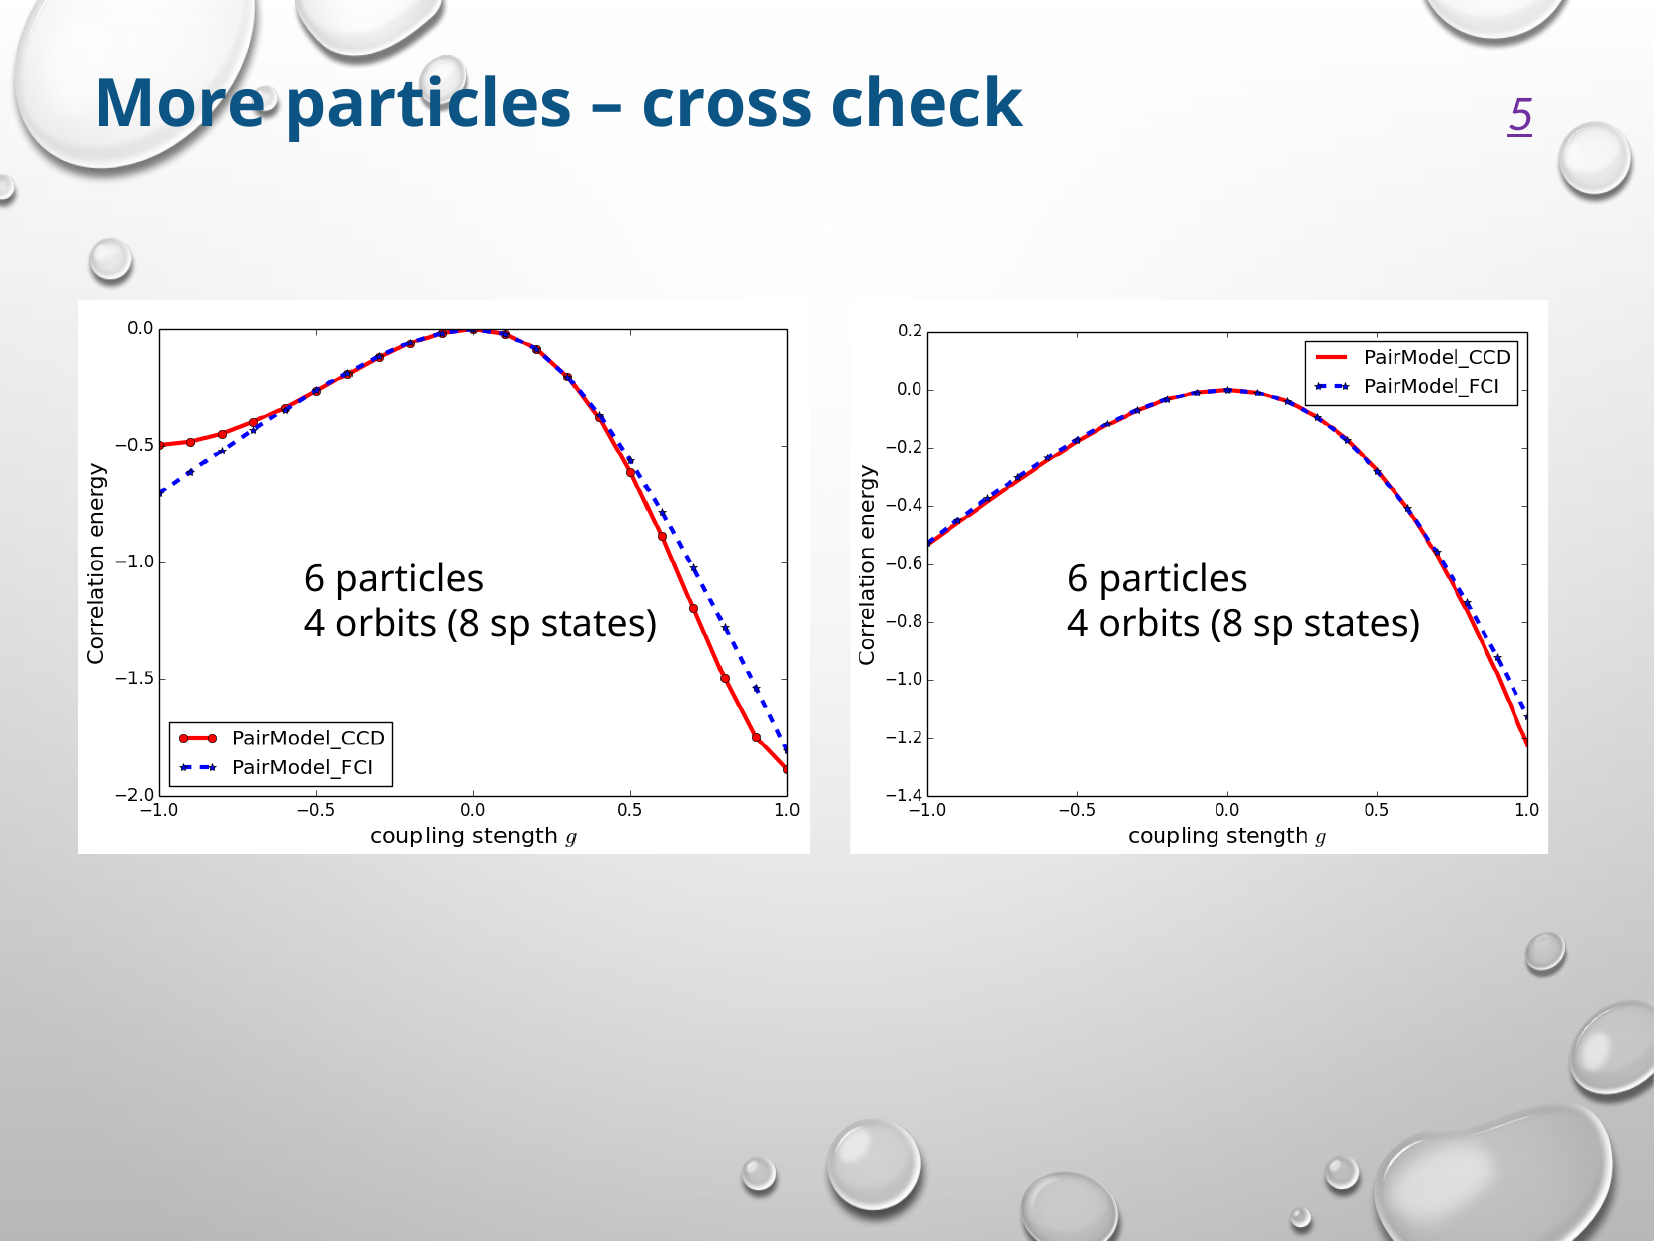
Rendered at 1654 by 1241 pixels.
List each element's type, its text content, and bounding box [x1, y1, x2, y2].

text_box More particles – cross check [78, 52, 1198, 149]
text_box 5 [1492, 72, 1549, 149]
text_box 6 particles 4 orbits (8 sp states) [1052, 501, 1457, 653]
picture [850, 300, 1549, 854]
text_box 6 particles 4 orbits (8 sp states) [288, 501, 694, 653]
picture [78, 300, 811, 854]
